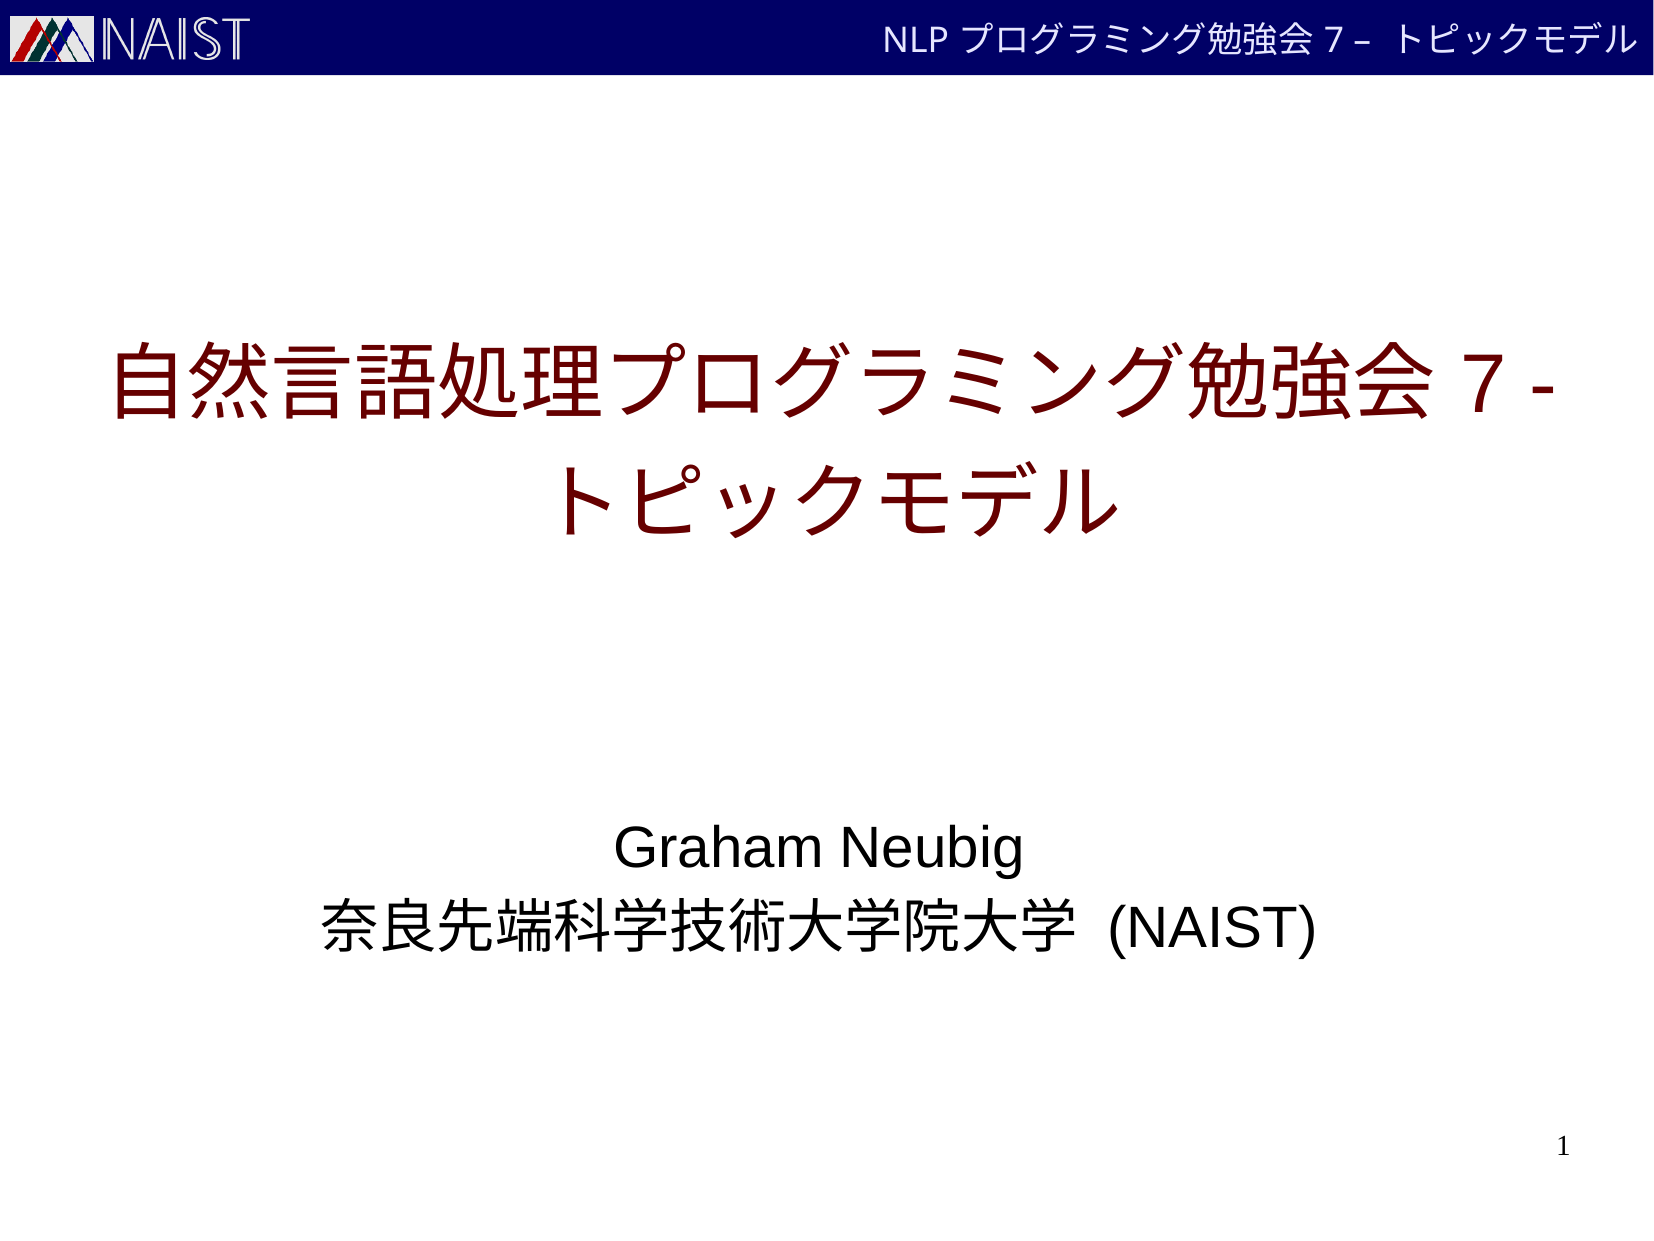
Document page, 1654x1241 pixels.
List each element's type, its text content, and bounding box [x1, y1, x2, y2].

subtitle Graham Neubig 奈良先端科学技術大学院大学 (NAIST) [75, 780, 1564, 999]
picture [10, 16, 94, 62]
picture [102, 17, 251, 60]
title 自然言語処理プログラミング勉強会7 - トピックモデル [86, 339, 1576, 533]
